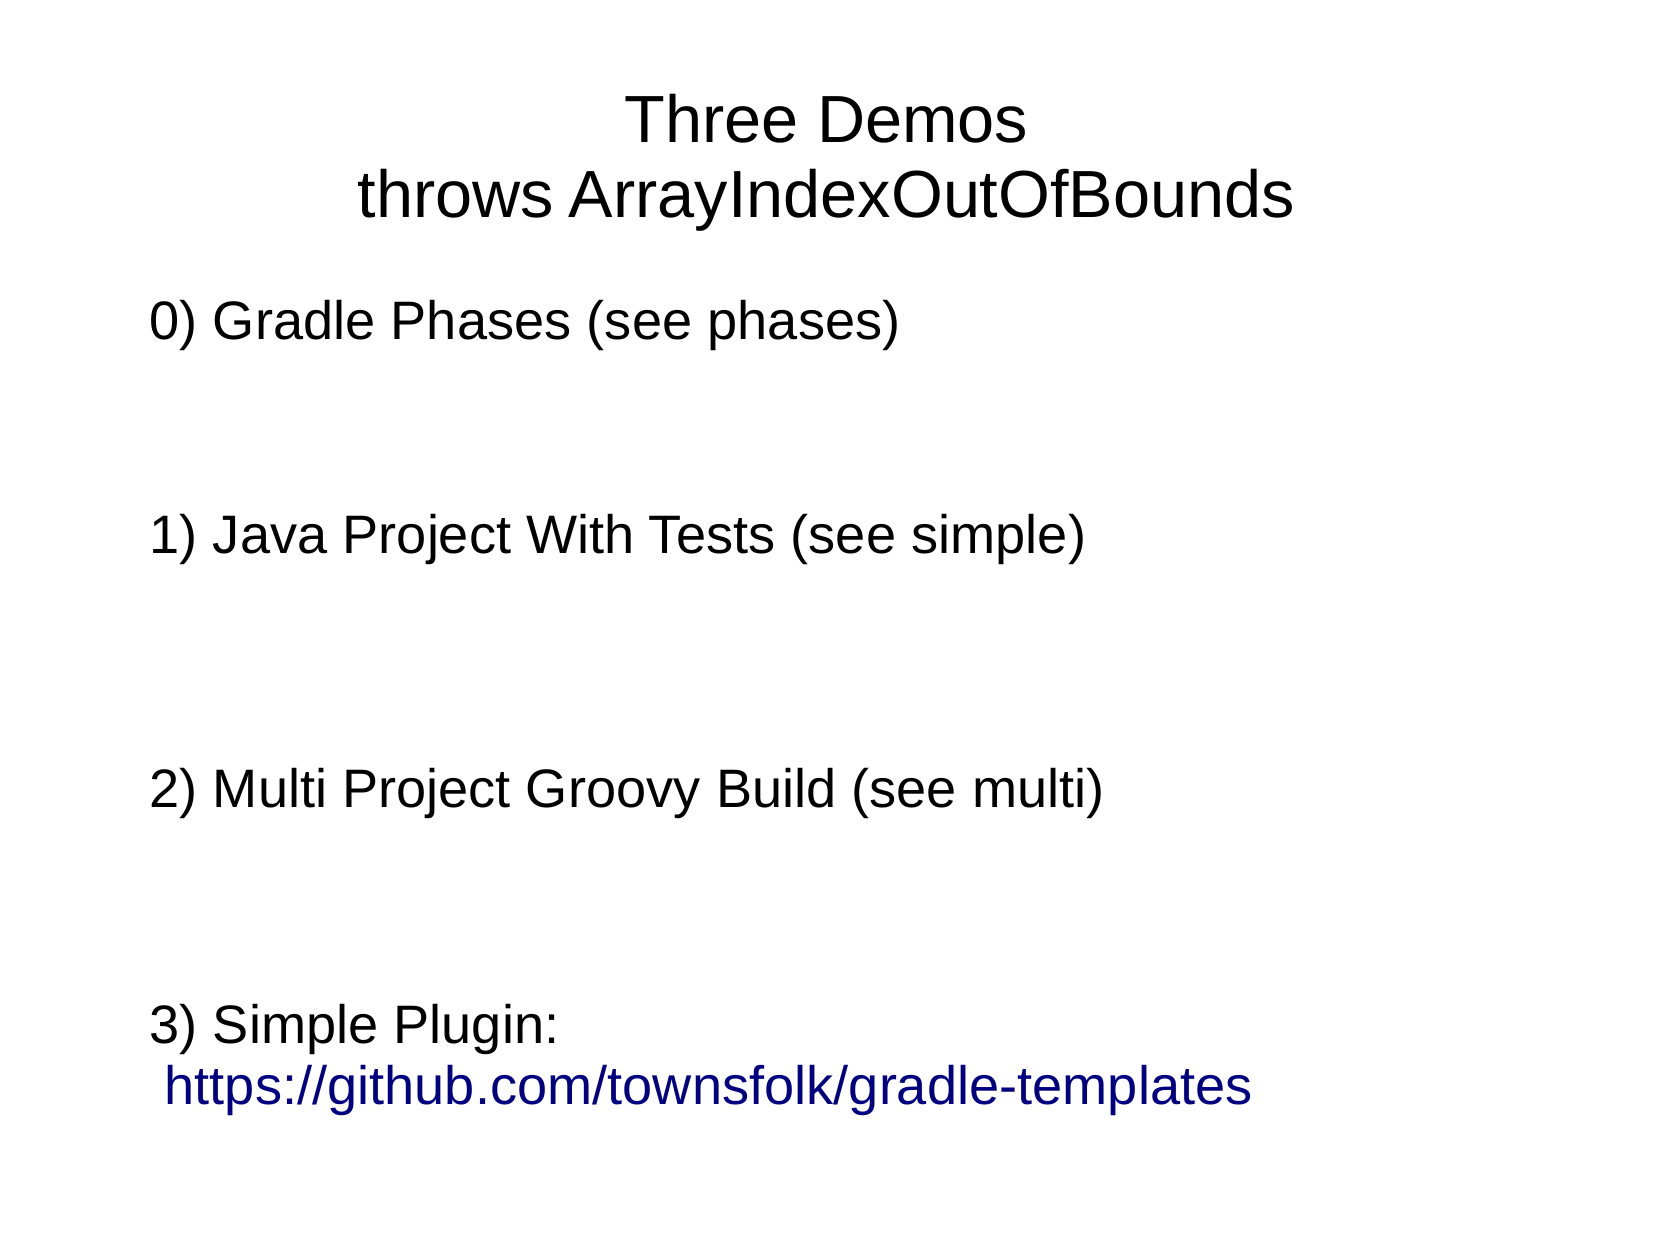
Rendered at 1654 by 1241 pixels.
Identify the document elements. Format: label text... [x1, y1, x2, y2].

text_box Three Demos throws ArrayIndexOutOfBounds [91, 75, 1562, 240]
text_box 0) Gradle Phases (see phases) [135, 282, 1516, 359]
text_box 1) Java Project With Tests (see simple) [135, 497, 1516, 573]
text_box 3) Simple Plugin: https://github.com/townsfolk/gradle-templates [135, 987, 1516, 1124]
text_box 2) Multi Project Groovy Build (see multi) [135, 751, 1516, 827]
